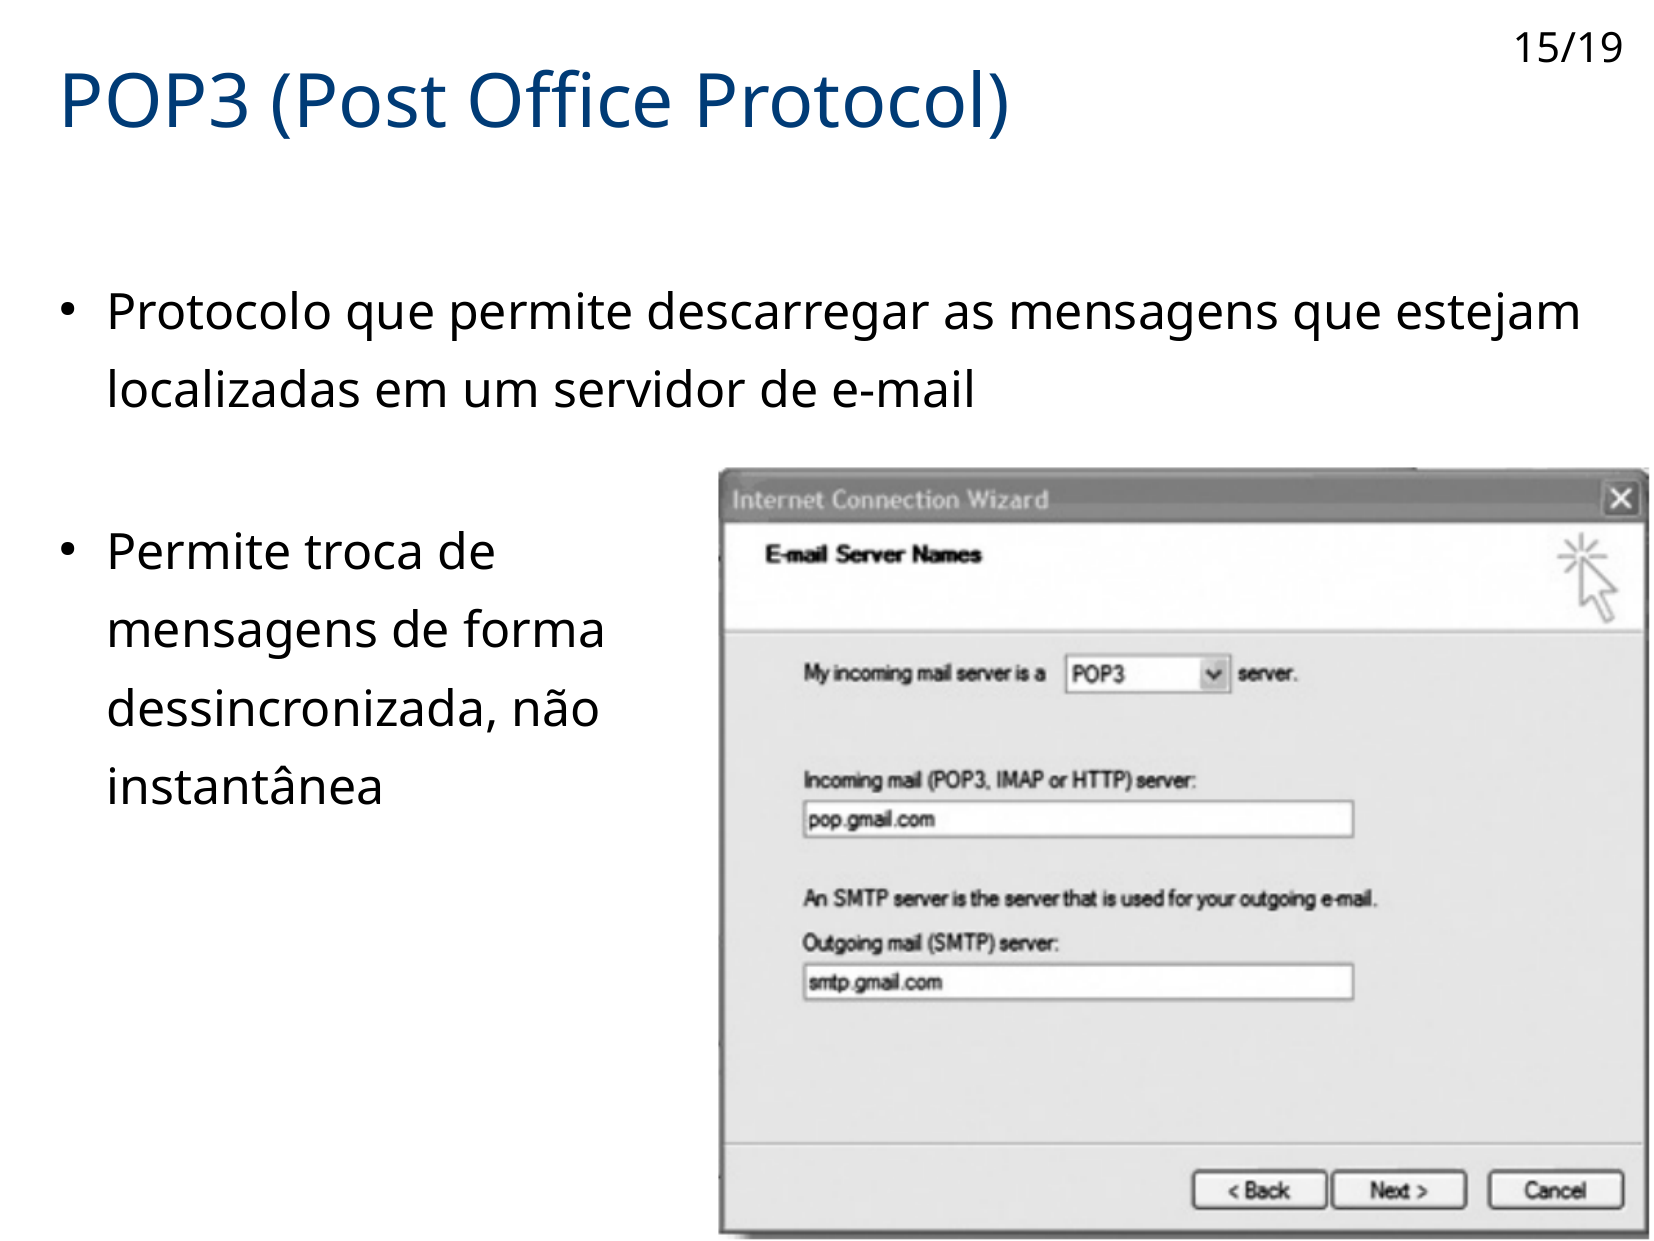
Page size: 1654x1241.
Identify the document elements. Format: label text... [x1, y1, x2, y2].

picture [714, 463, 1654, 1241]
list Protocolo que permite descarregar as mensagens que estejam localizadas em um servidor de e-mail Permite troca de mensagens de forma dessincronizada, não instantânea [59, 265, 1625, 1211]
title POP3 (Post Office Protocol) [59, 47, 1625, 166]
